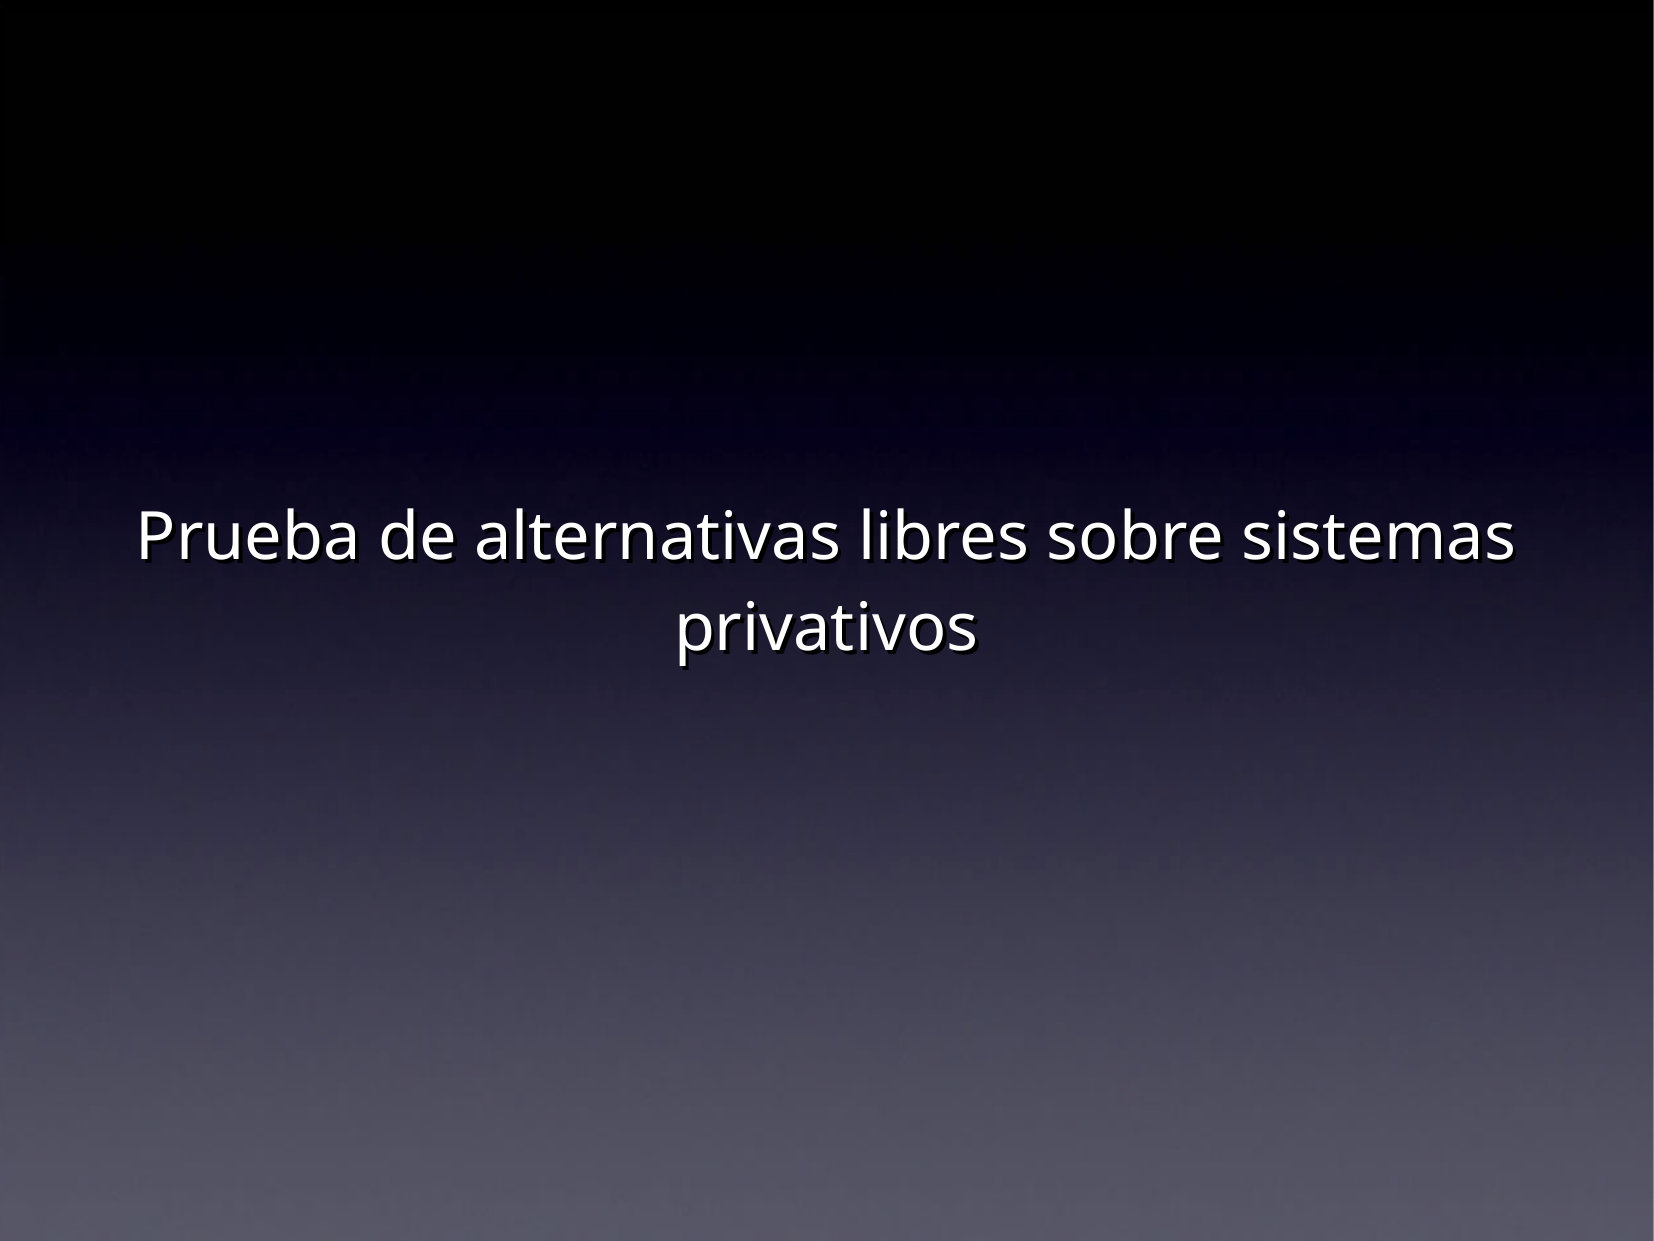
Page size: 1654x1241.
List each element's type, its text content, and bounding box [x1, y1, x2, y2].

picture [0, 0, 1654, 1241]
subtitle Prueba de alternativas libres sobre sistemas privativos [82, 49, 1571, 1109]
